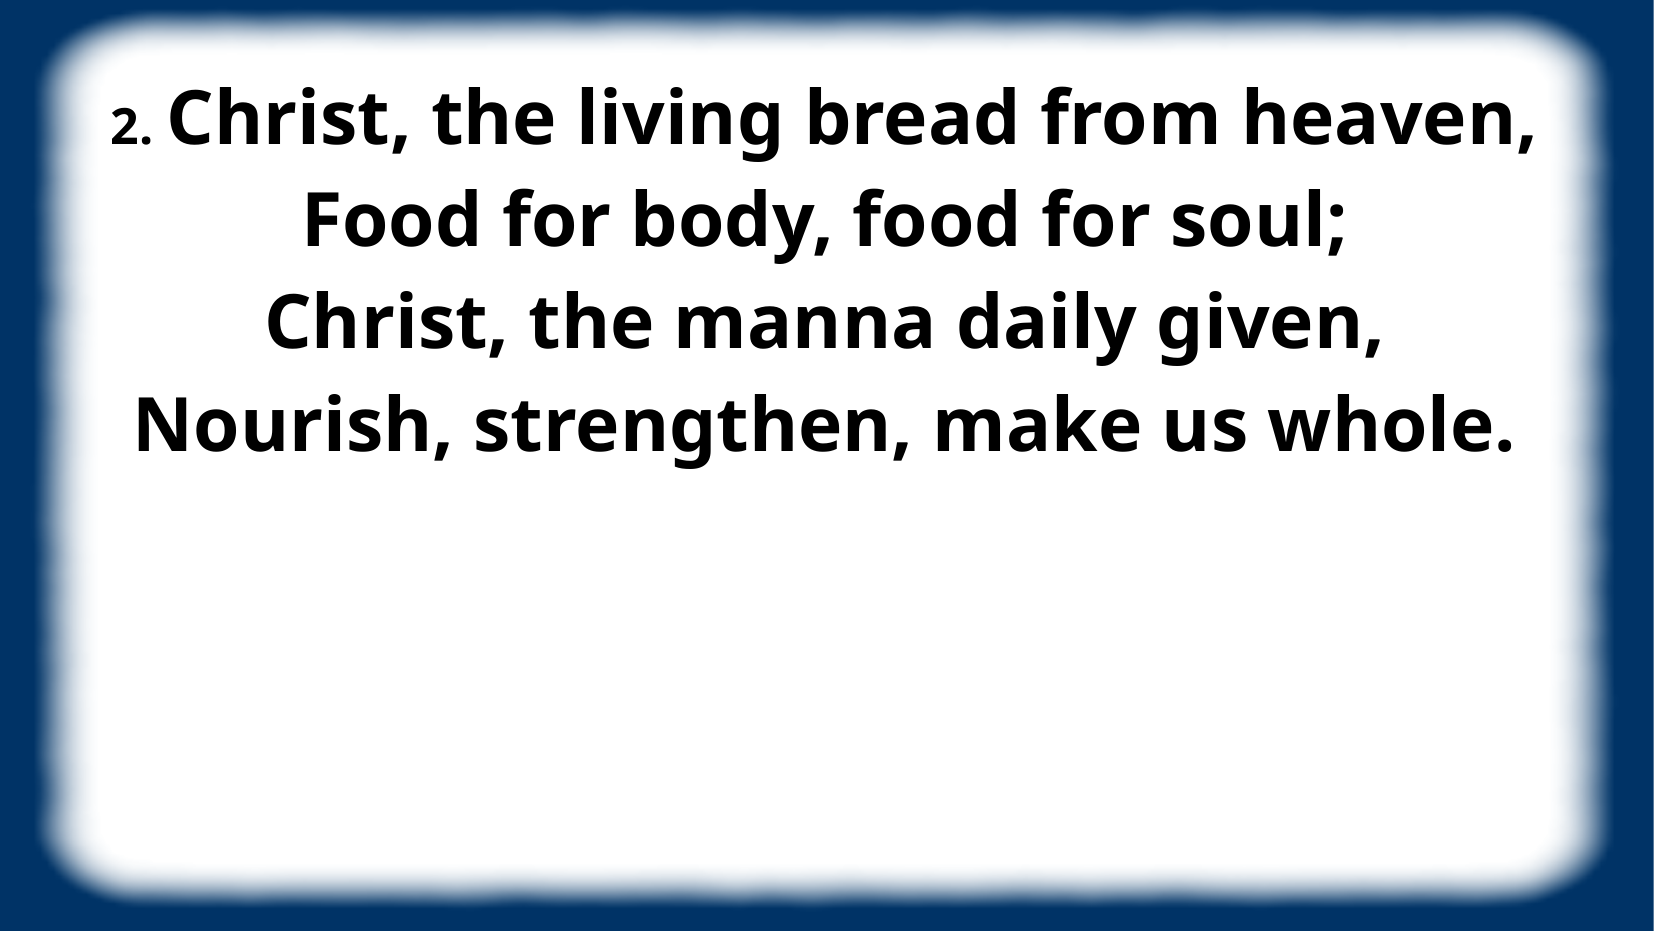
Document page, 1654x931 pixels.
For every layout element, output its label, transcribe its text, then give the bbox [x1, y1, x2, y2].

text_box 2. Christ, the living bread from heaven, Food for body, food for soul; Christ, the manna daily given, Nourish, strengthen, make us whole. [90, 56, 1561, 471]
picture [0, 0, 1654, 931]
